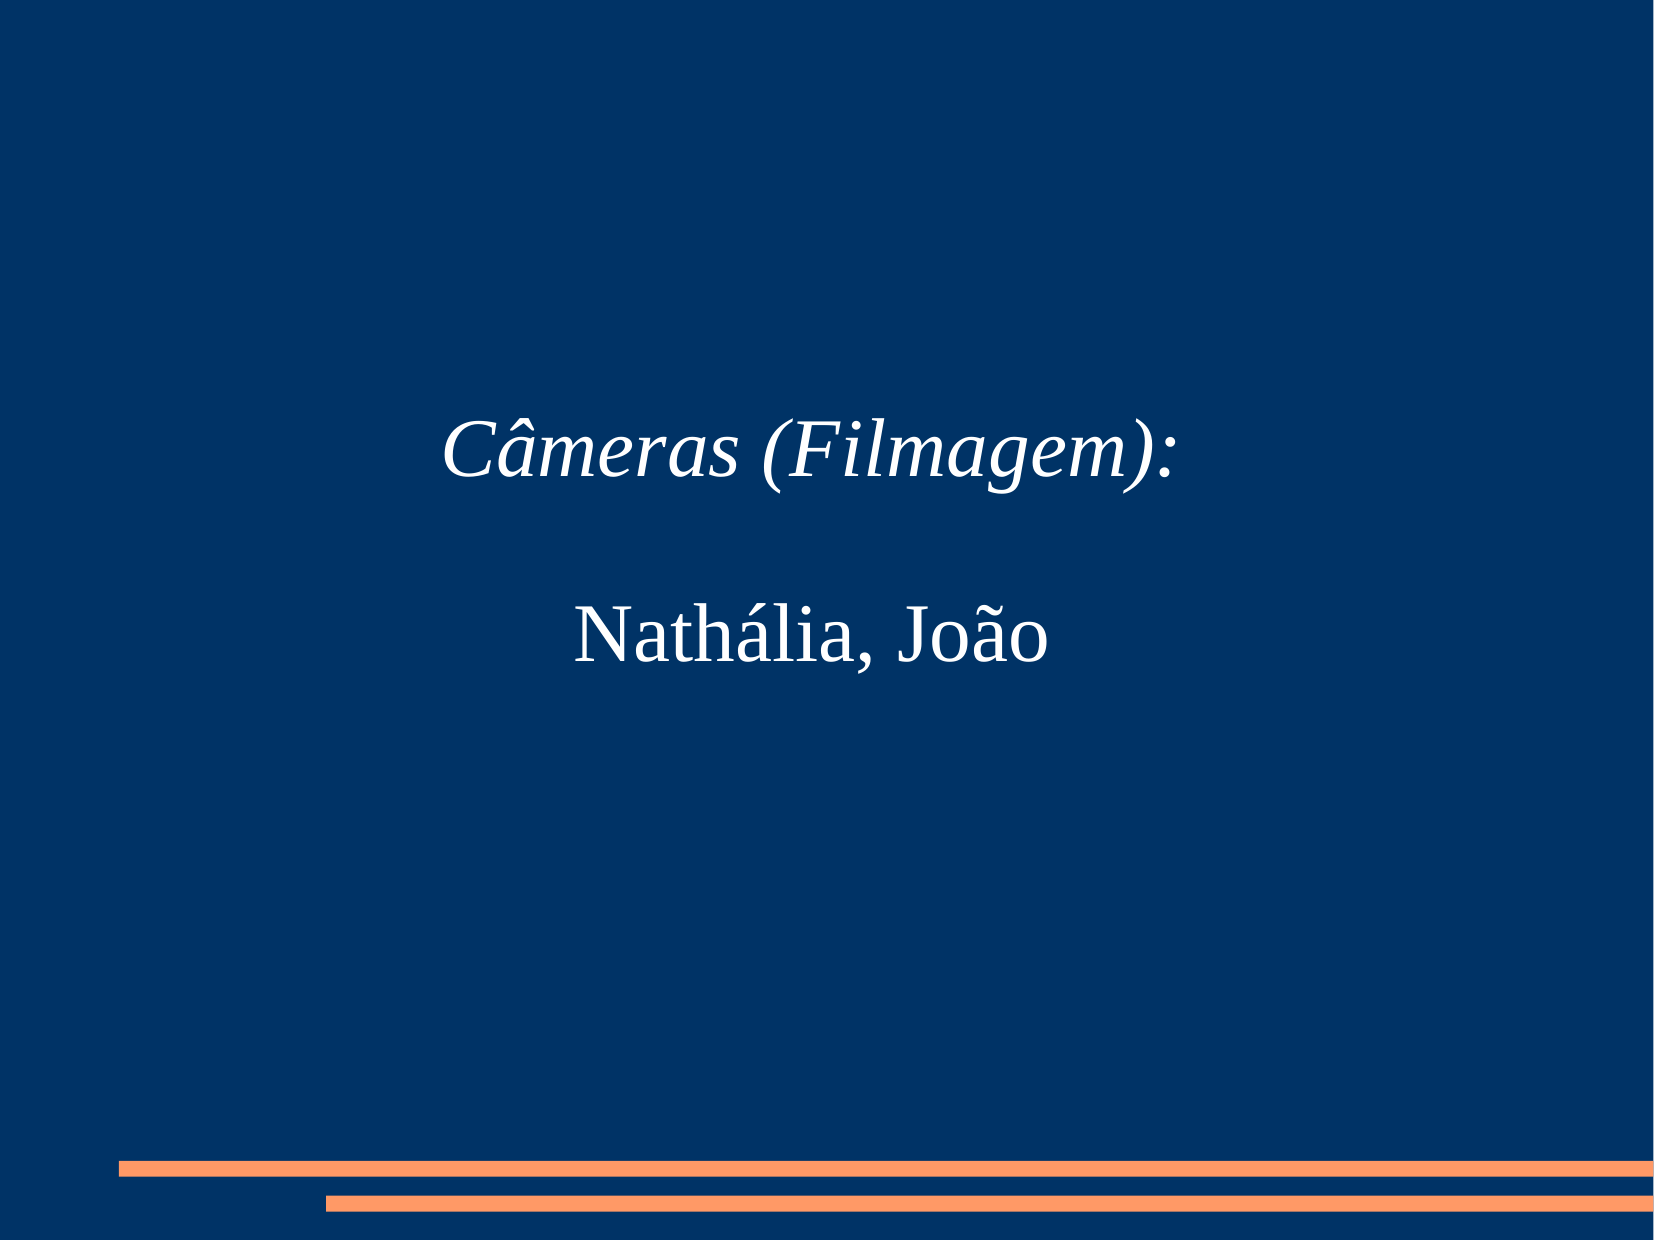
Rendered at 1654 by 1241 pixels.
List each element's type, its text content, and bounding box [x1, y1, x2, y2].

text_box Câmeras (Filmagem): Nathália, João [118, 402, 1506, 680]
